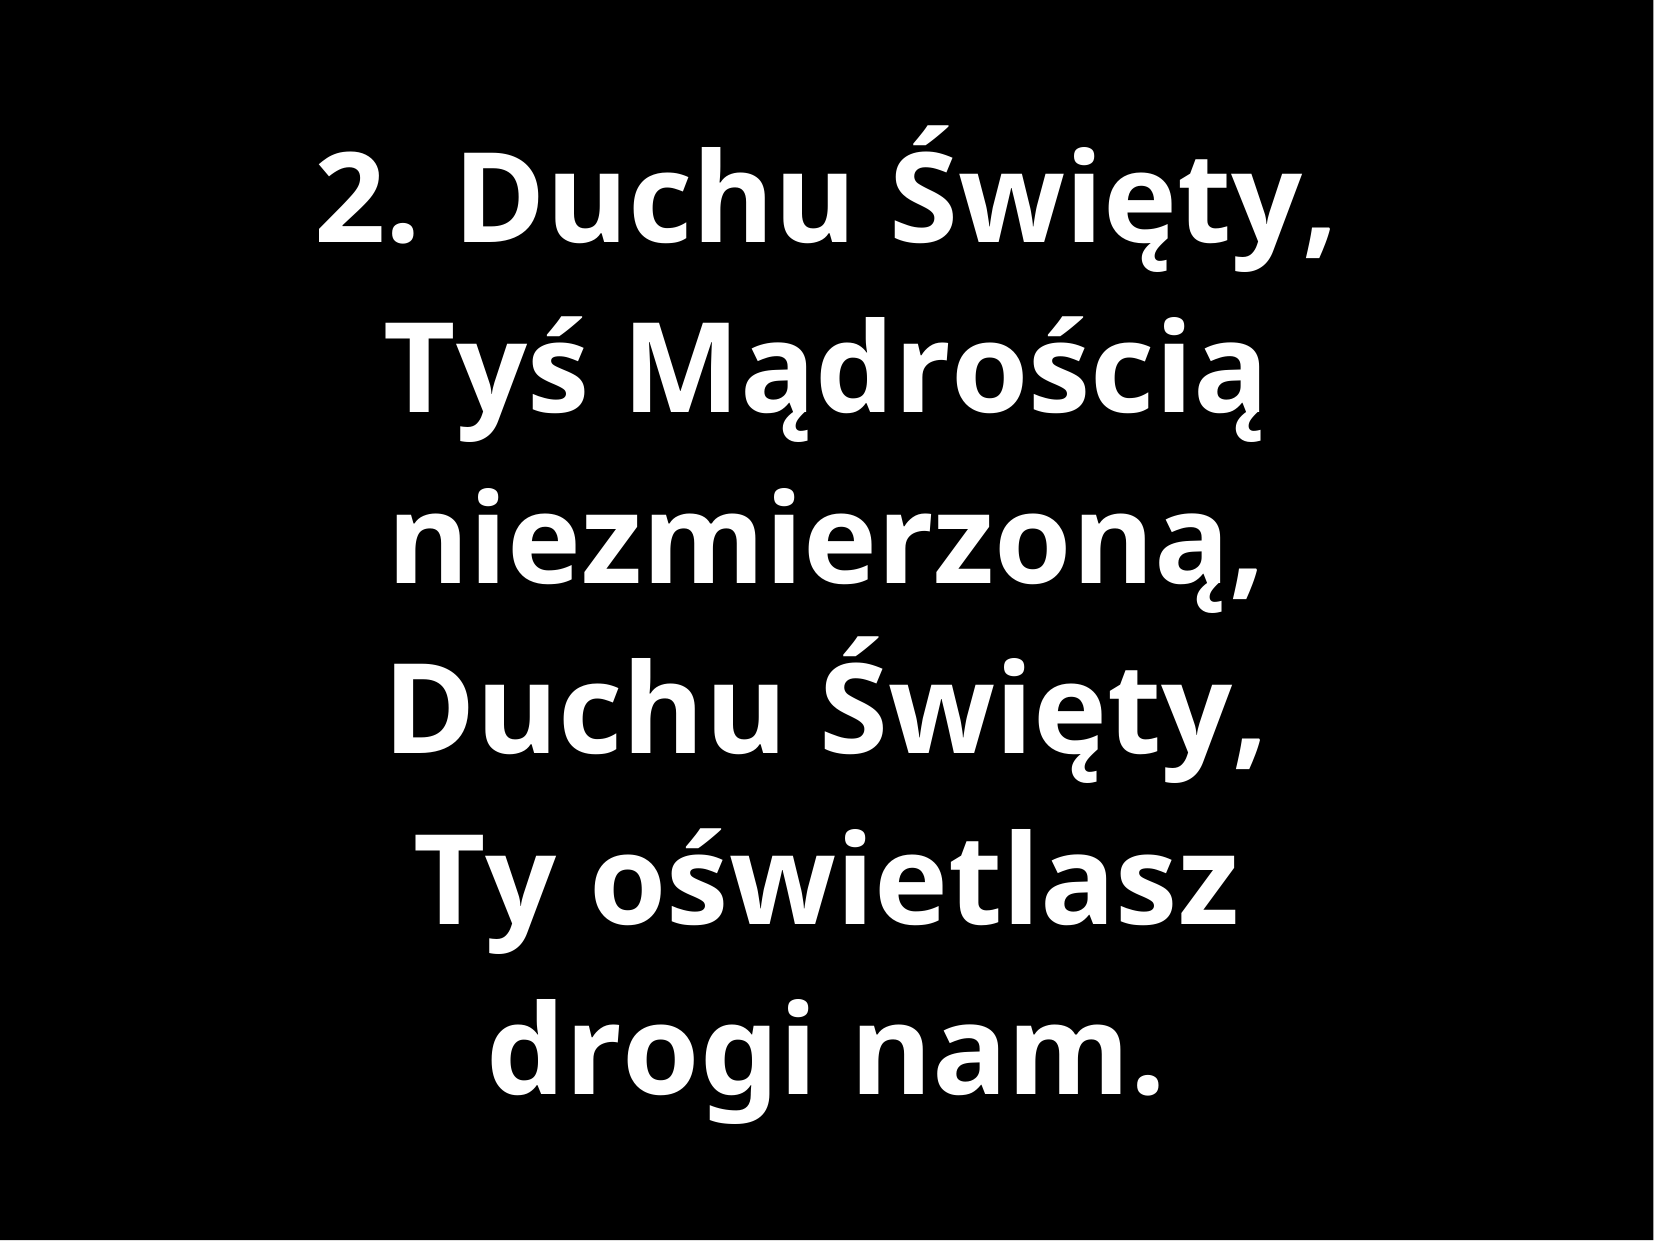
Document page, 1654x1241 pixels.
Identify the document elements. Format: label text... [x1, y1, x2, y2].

title 2. Duchu Święty, Tyś Mądrością niezmierzoną, Duchu Święty, Ty oświetlasz drogi nam. [0, 0, 1654, 1241]
